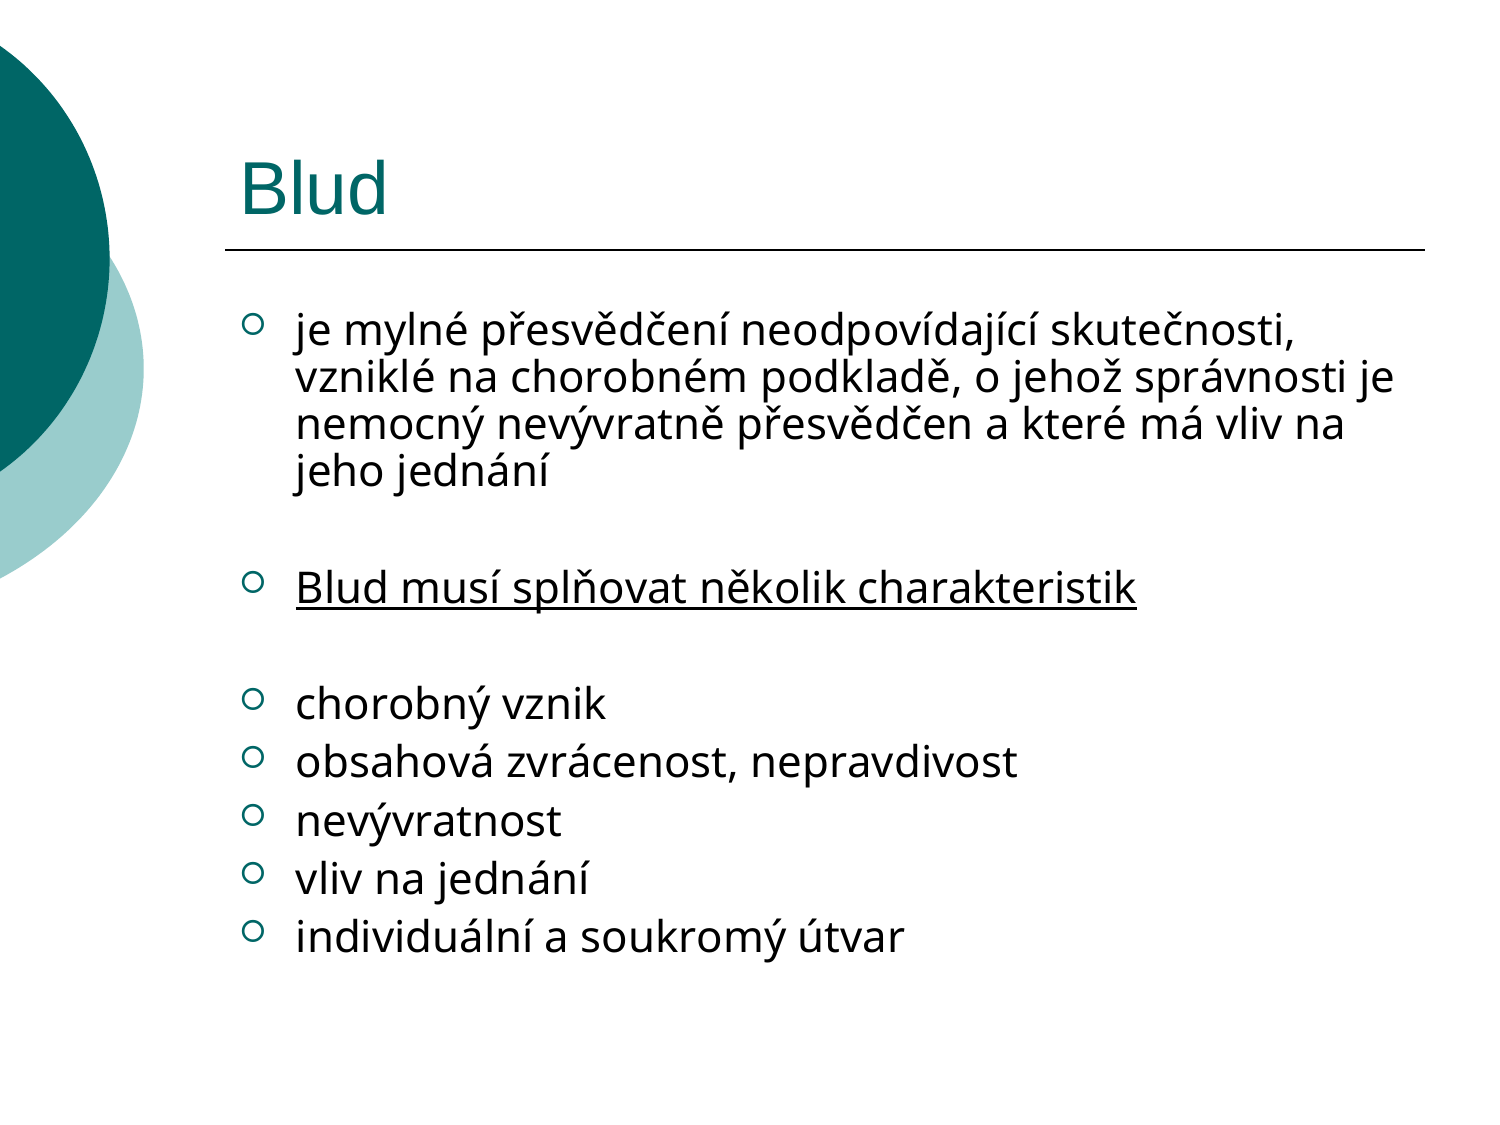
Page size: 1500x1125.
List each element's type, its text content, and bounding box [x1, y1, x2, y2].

list je mylné přesvědčení neodpovídající skutečnosti, vzniklé na chorobném podkladě, o jehož správnosti je nemocný nevývratně přesvědčen a které má vliv na jeho jednání Blud musí splňovat několik charakteristik chorobný vznik obsahová zvrácenost, nepravdivost nevývratnost vliv na jednání individuální a soukromý útvar [224, 299, 1425, 975]
title Blud [224, 49, 1425, 237]
